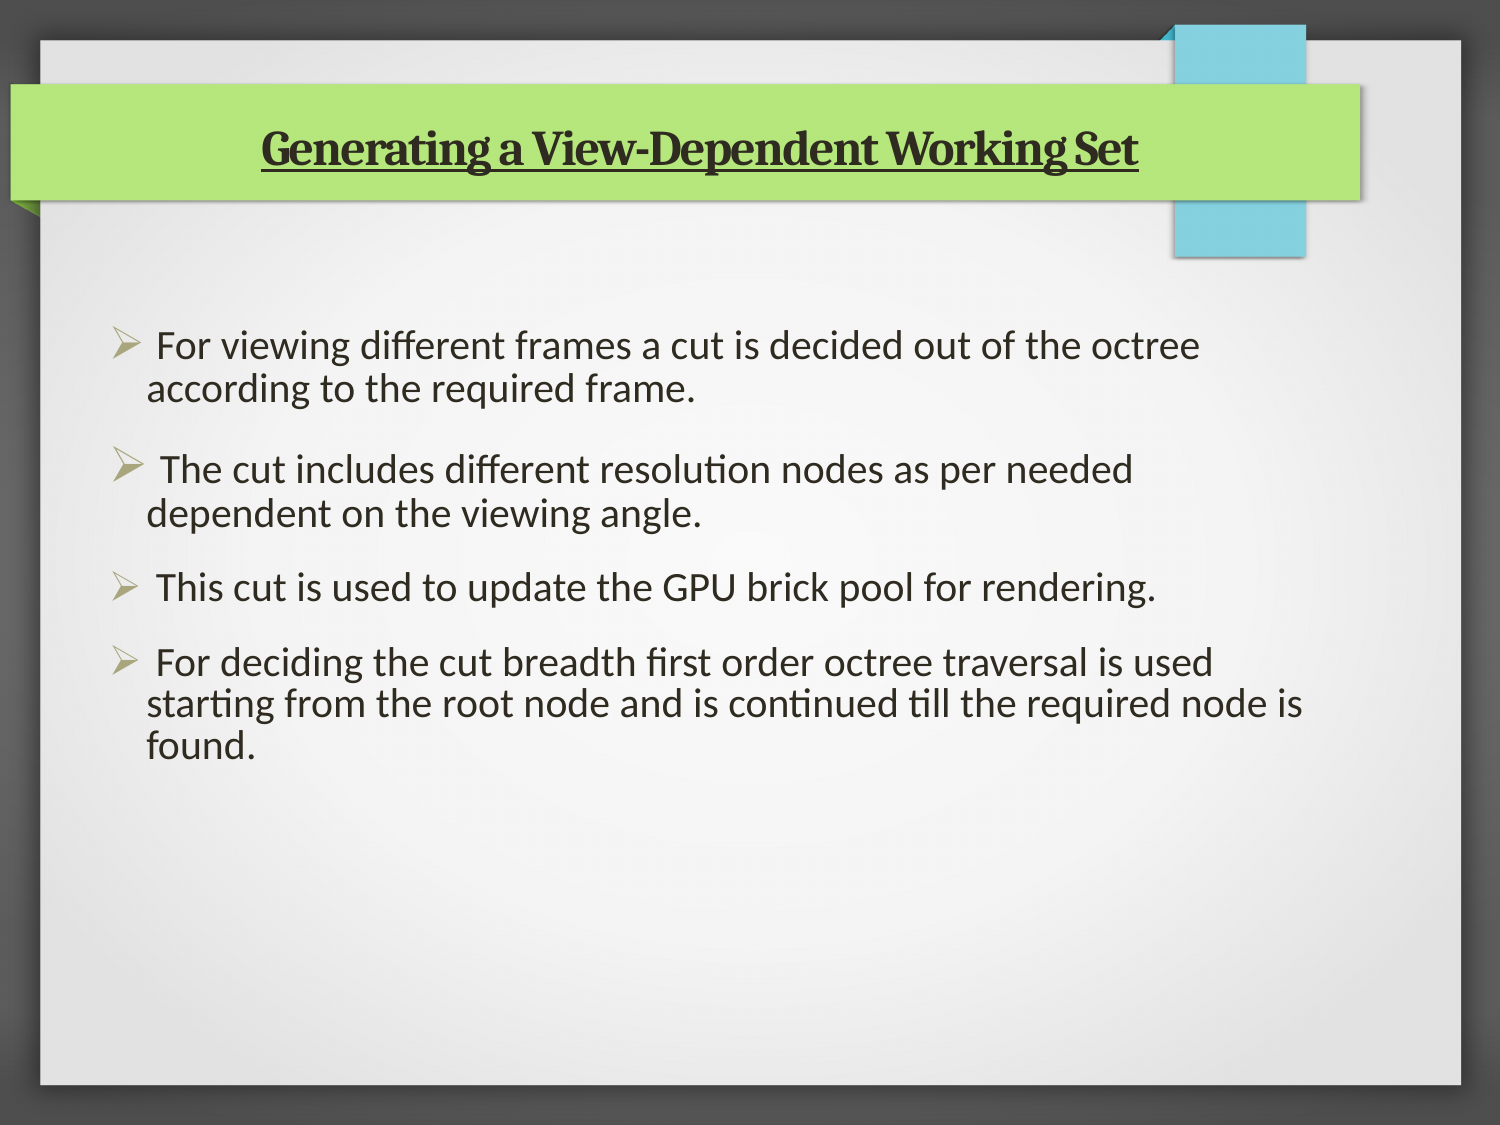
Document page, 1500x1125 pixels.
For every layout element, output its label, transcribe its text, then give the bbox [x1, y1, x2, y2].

title Generating a View-Dependent Working Set [75, 54, 1325, 318]
list For viewing different frames a cut is decided out of the octree according to the required frame. The cut includes different resolution nodes as per needed dependent on the viewing angle. This cut is used to update the GPU brick pool for rendering. For deciding the cut breadth first order octree traversal is used starting from the root node and is continued till the required node is found. [75, 318, 1325, 1094]
picture [0, 0, 1500, 1125]
